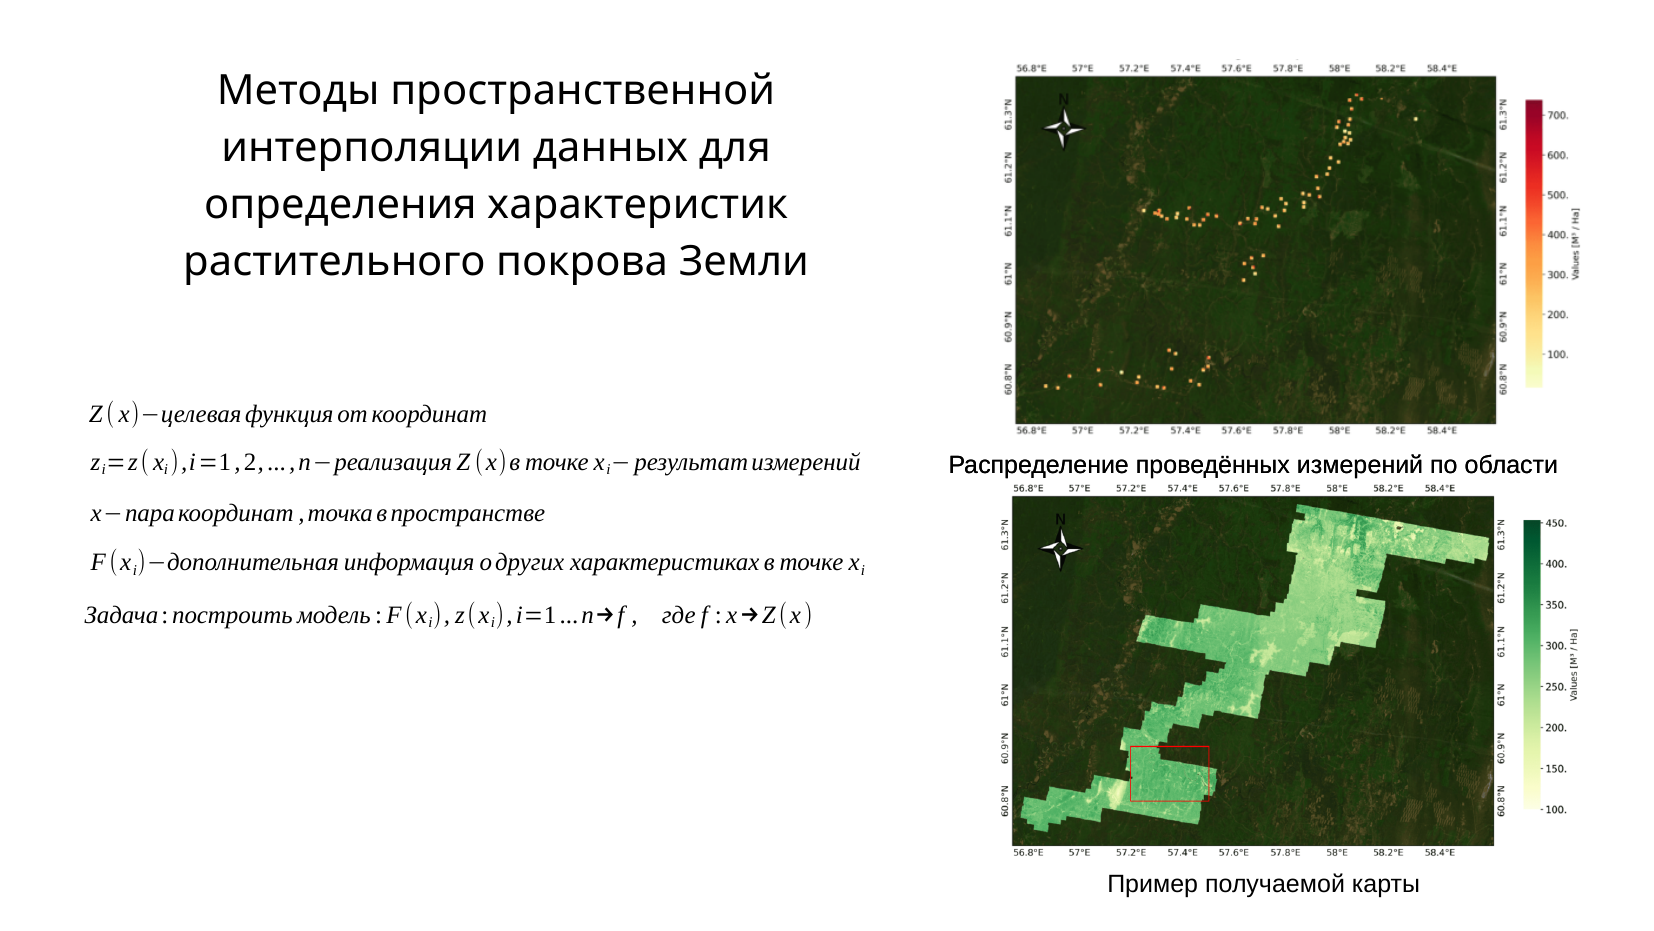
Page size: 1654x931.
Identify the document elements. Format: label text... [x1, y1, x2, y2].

picture [972, 59, 1588, 443]
chart [82, 399, 495, 430]
chart [82, 500, 553, 528]
text_box Пример получаемой карты [1092, 862, 1464, 920]
chart [655, 600, 819, 631]
picture [984, 478, 1588, 863]
chart [76, 599, 644, 632]
chart [82, 547, 871, 580]
chart [82, 412, 887, 479]
text_box Распределение проведённых измерений по области [933, 442, 1583, 500]
title Методы пространственной интерполяции данных для определения характеристик растительного покрова Земли [94, 71, 898, 276]
